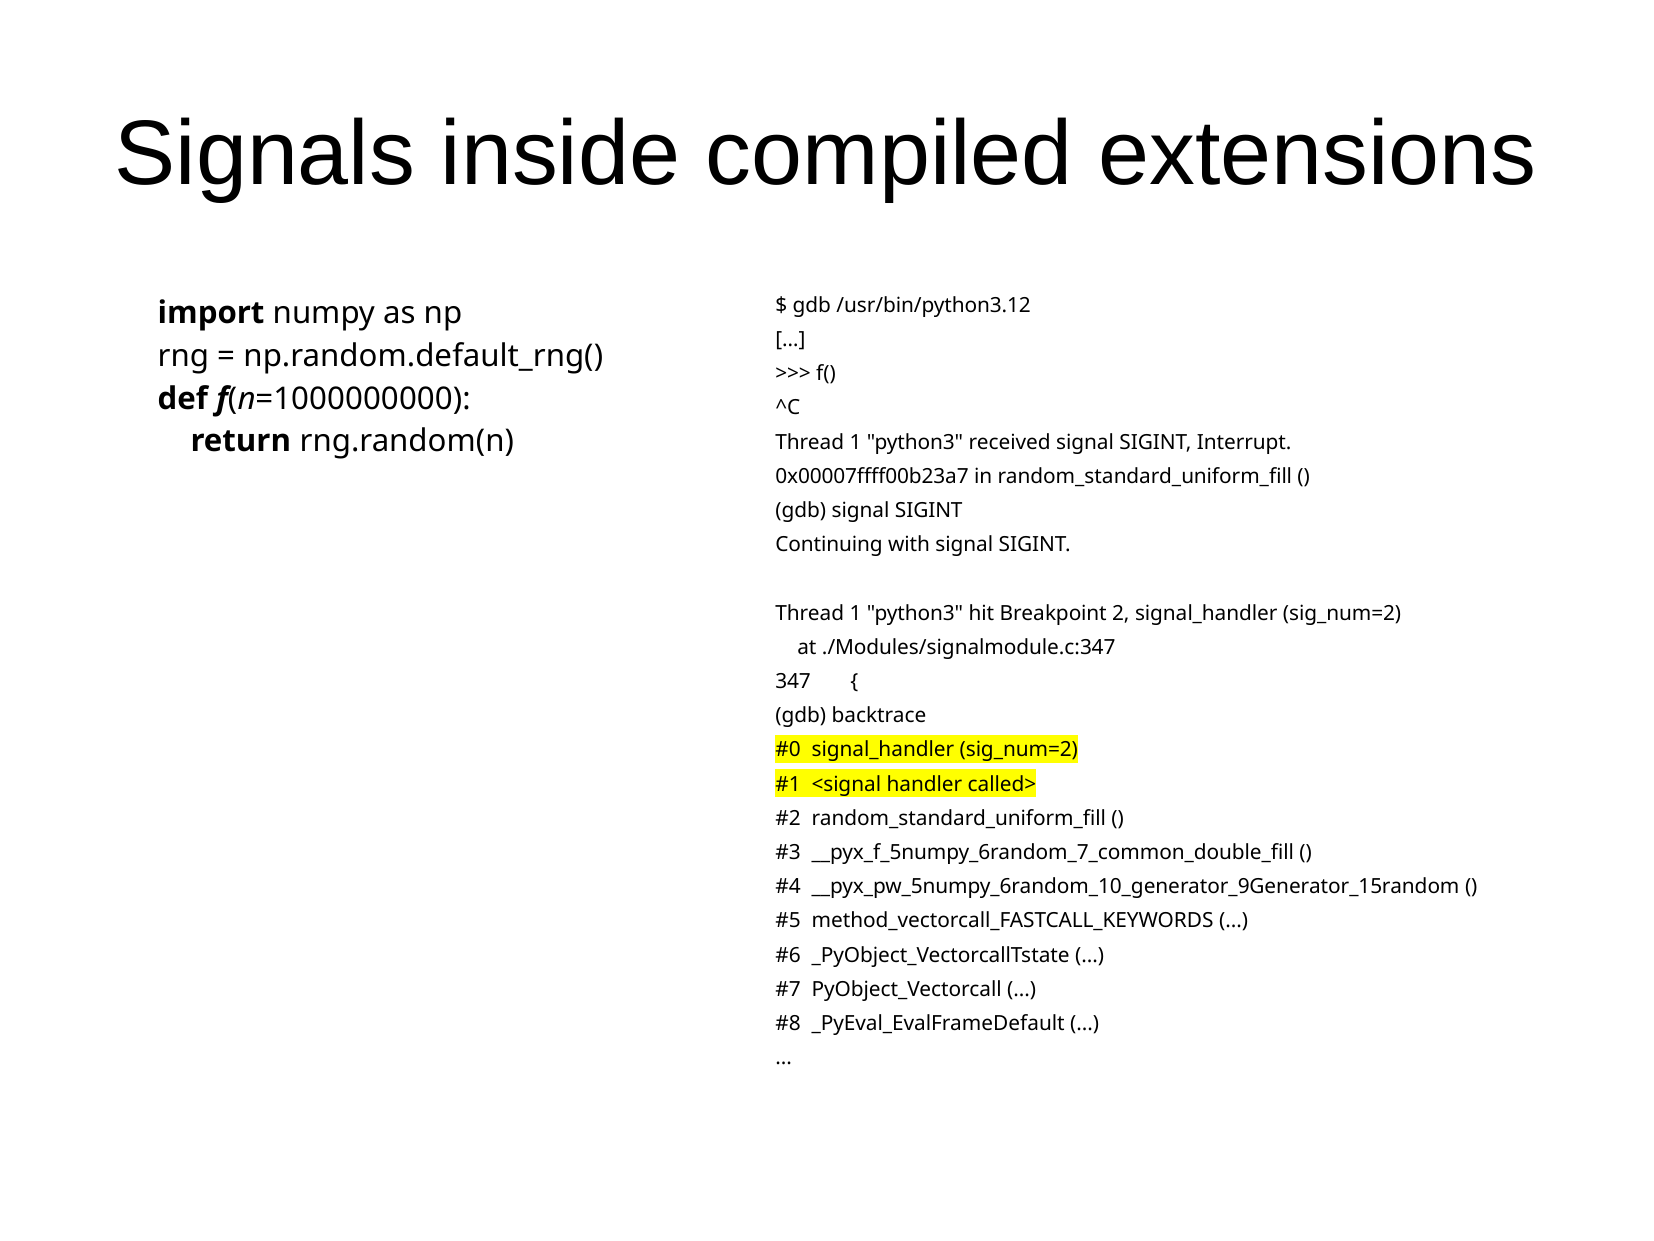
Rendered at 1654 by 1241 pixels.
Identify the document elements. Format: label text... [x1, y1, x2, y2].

list import numpy as np rng = np.random.default_rng() def f(n=1000000000): return rng.random(n) [82, 290, 775, 1201]
title Signals inside compiled extensions [82, 49, 1571, 257]
list $ gdb /usr/bin/python3.12 […] >>> f() ^C Thread 1 "python3" received signal SIGINT, Interrupt. 0x00007ffff00b23a7 in random_standard_uniform_fill () (gdb) signal SIGINT Continuing with signal SIGINT. Thread 1 "python3" hit Breakpoint 2, signal_handler (sig_num=2) at ./Modules/signalmodule.c:347 347 { (gdb) backtrace #0 signal_handler (sig_num=2) #1 <signal handler called> #2 random_standard_uniform_fill () #3 __pyx_f_5numpy_6random_7_common_double_fill () #4 __pyx_pw_5numpy_6random_10_generator_9Generator_15random () #5 method_vectorcall_FASTCALL_KEYWORDS (...) #6 _PyObject_VectorcallTstate (...) #7 PyObject_Vectorcall (...) #8 _PyEval_EvalFrameDefault (...) ... [775, 290, 1633, 1201]
